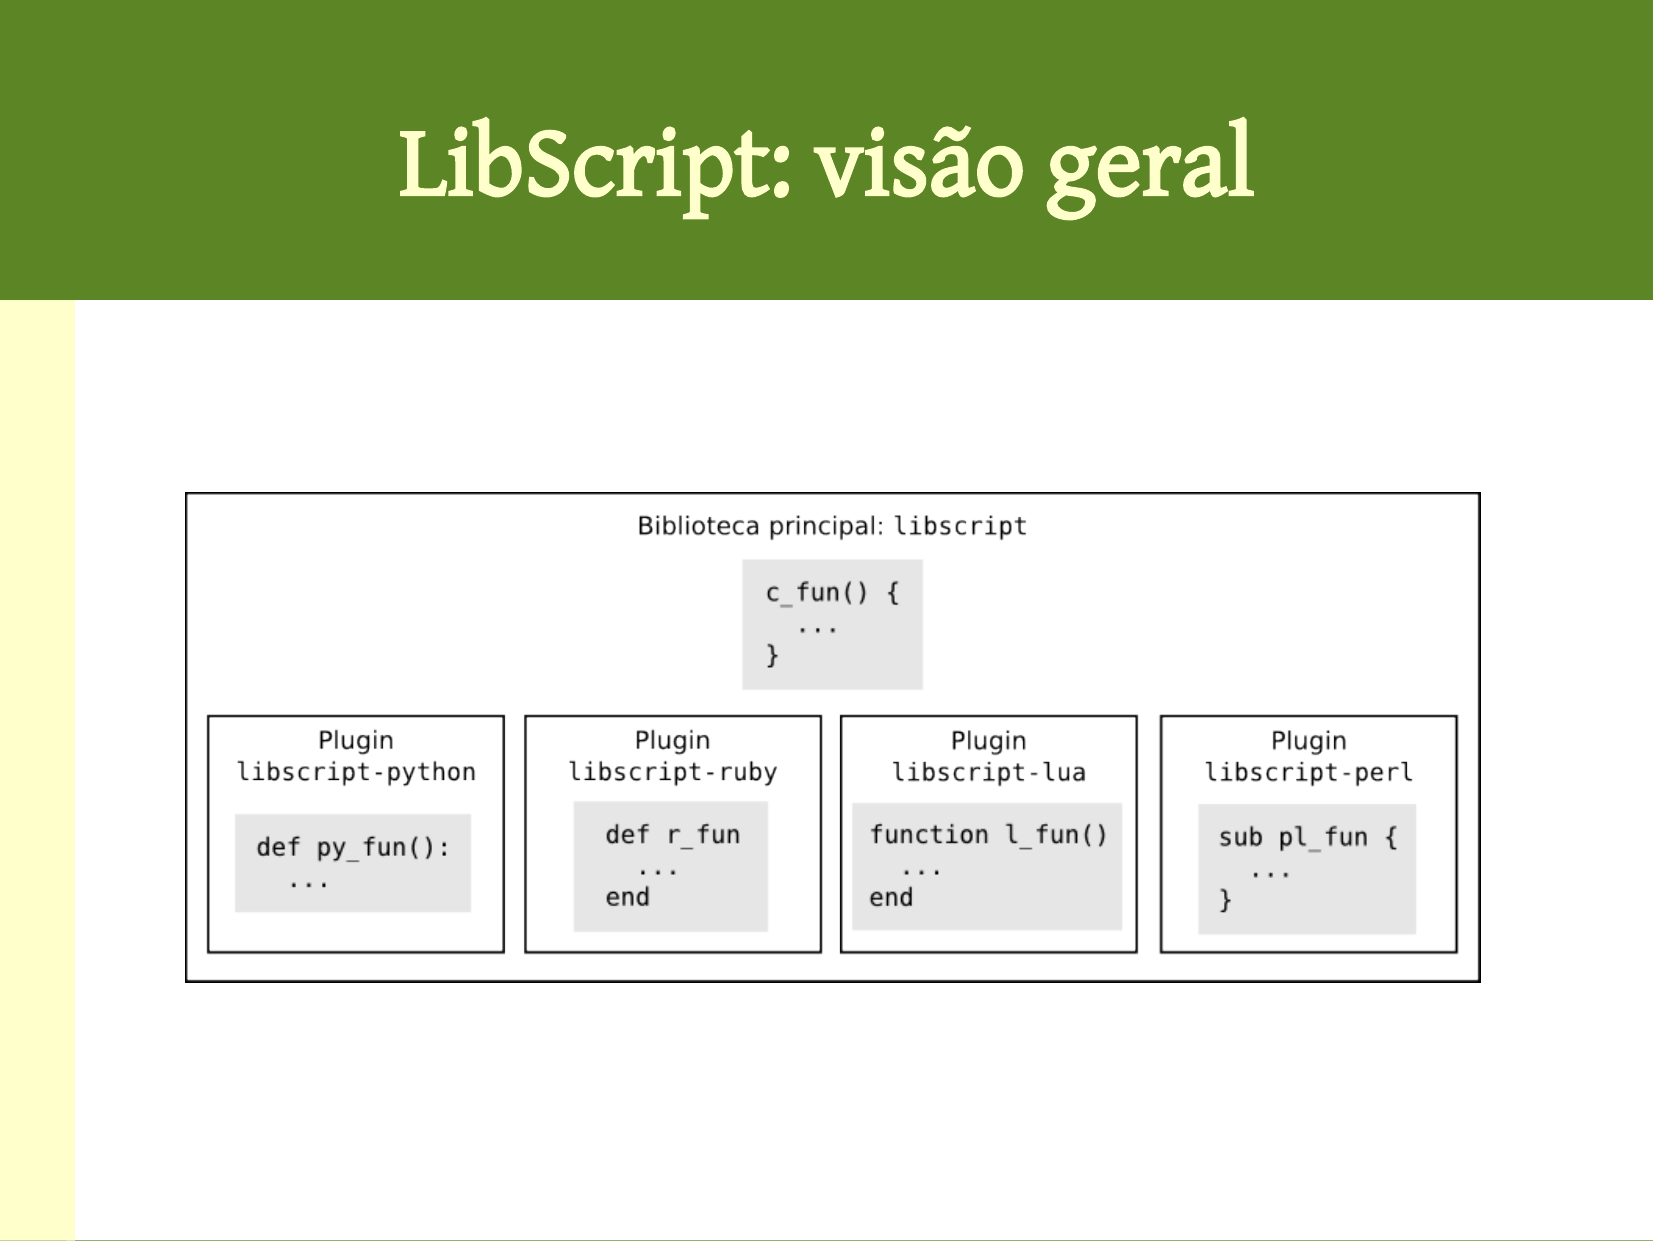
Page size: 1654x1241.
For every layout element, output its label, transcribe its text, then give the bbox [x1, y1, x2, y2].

picture [185, 492, 1481, 983]
title LibScript: visão geral [121, 61, 1534, 269]
